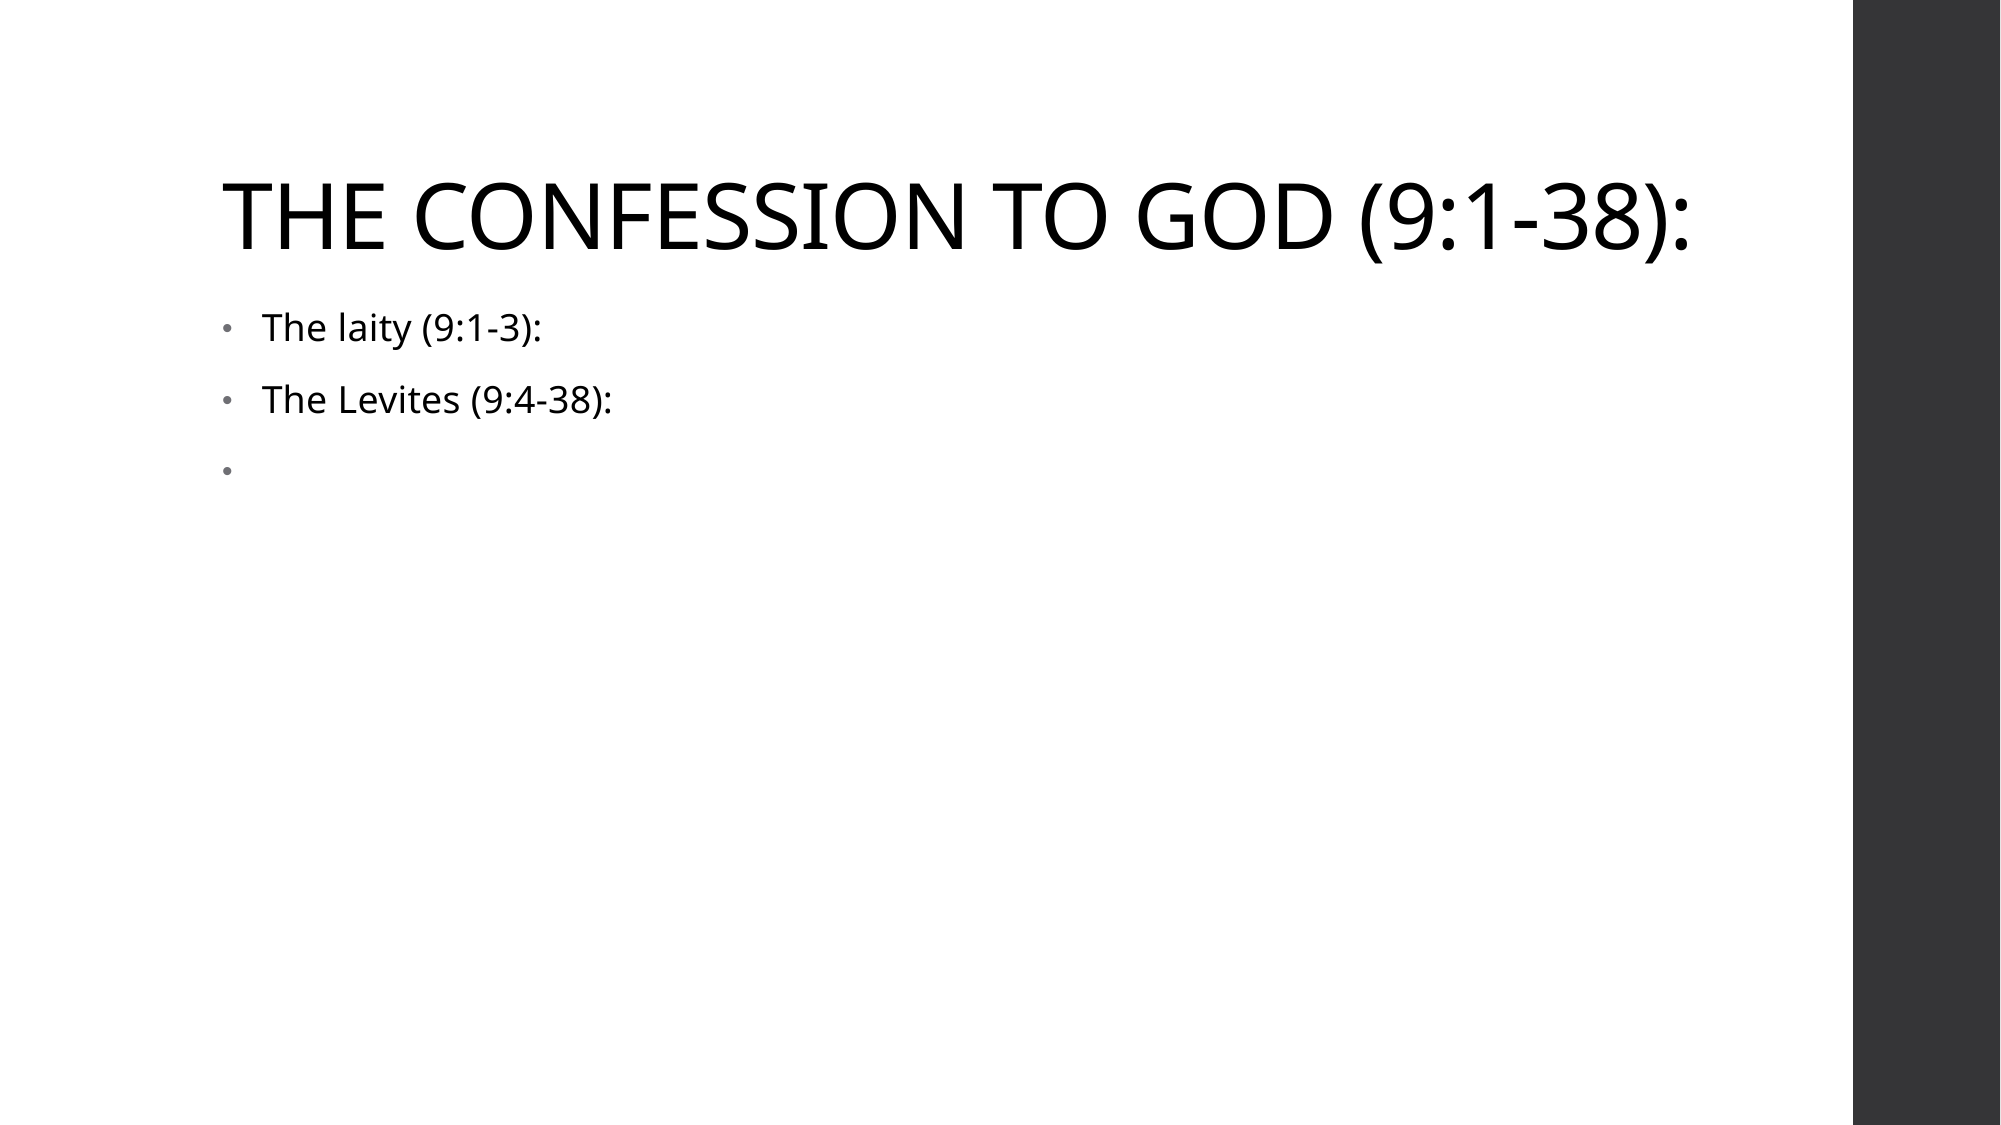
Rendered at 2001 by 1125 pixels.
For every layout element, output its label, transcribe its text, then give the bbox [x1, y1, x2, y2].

list The laity (9:1-3): The Levites (9:4-38): [206, 299, 1617, 1014]
title THE CONFESSION TO GOD (9:1-38): [206, 60, 1797, 278]
